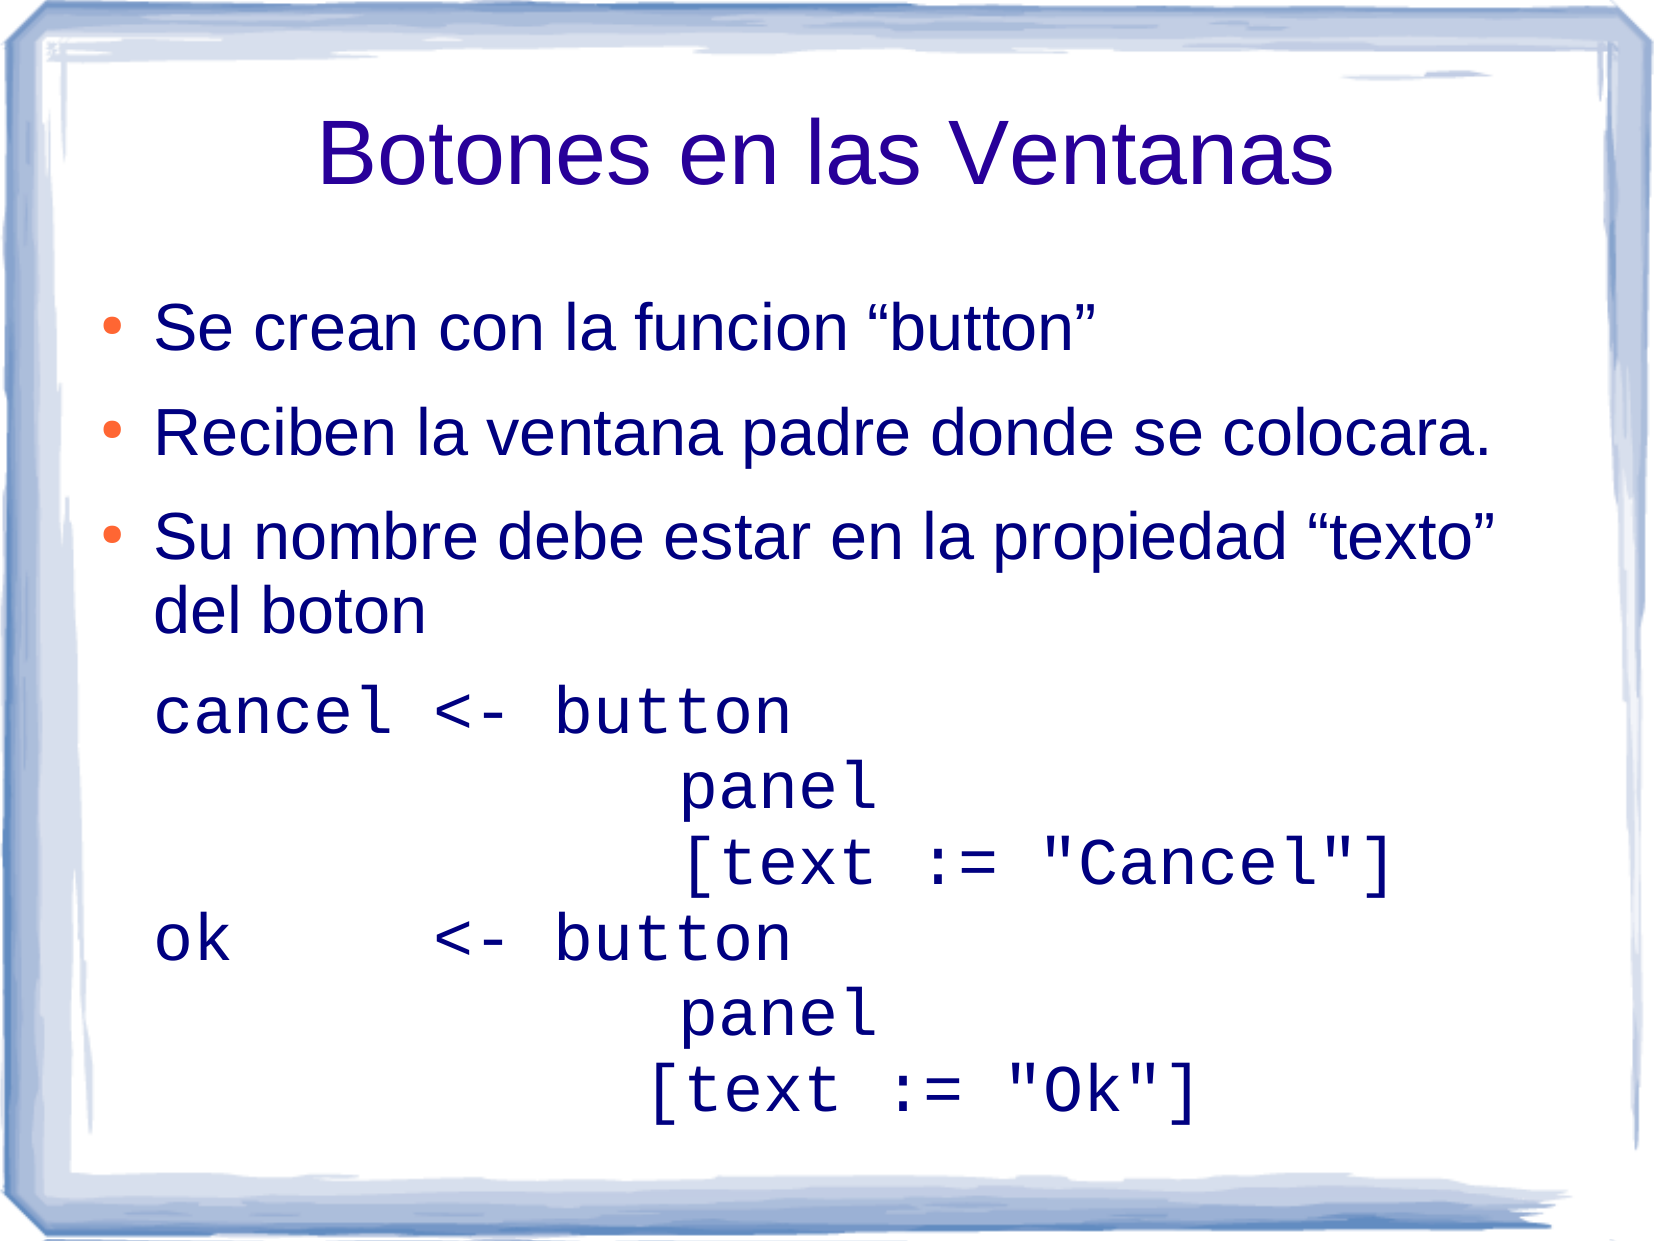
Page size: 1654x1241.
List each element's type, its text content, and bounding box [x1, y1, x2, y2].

title Botones en las Ventanas [82, 49, 1571, 257]
list Se crean con la funcion “button” Reciben la ventana padre donde se colocara. Su nombre debe estar en la propiedad “texto” del boton cancel <- button panel [text := "Cancel"] ok <- button panel [text := "Ok"] [82, 290, 1571, 1132]
picture [0, 0, 1654, 1241]
